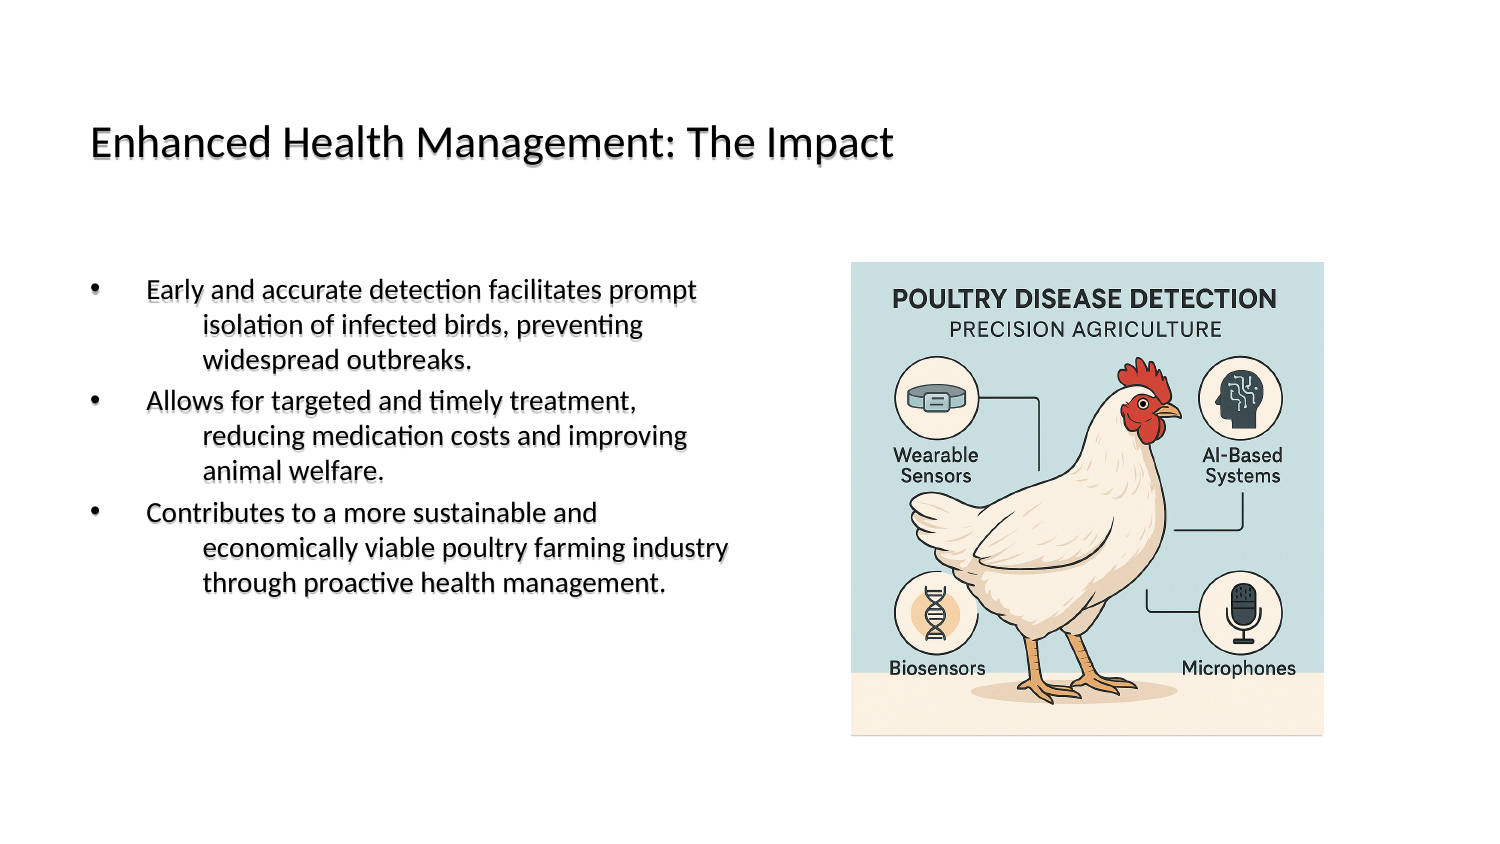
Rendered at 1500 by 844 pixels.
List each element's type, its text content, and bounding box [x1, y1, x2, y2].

list Early and accurate detection facilitates prompt isolation of infected birds, preventing widespread outbreaks. Allows for targeted and timely treatment, reducing medication costs and improving animal welfare. Contributes to a more sustainable and economically viable poultry farming industry through proactive health management. [75, 262, 751, 844]
title Enhanced Health Management: The Impact [75, 45, 1426, 233]
picture [851, 262, 1324, 736]
